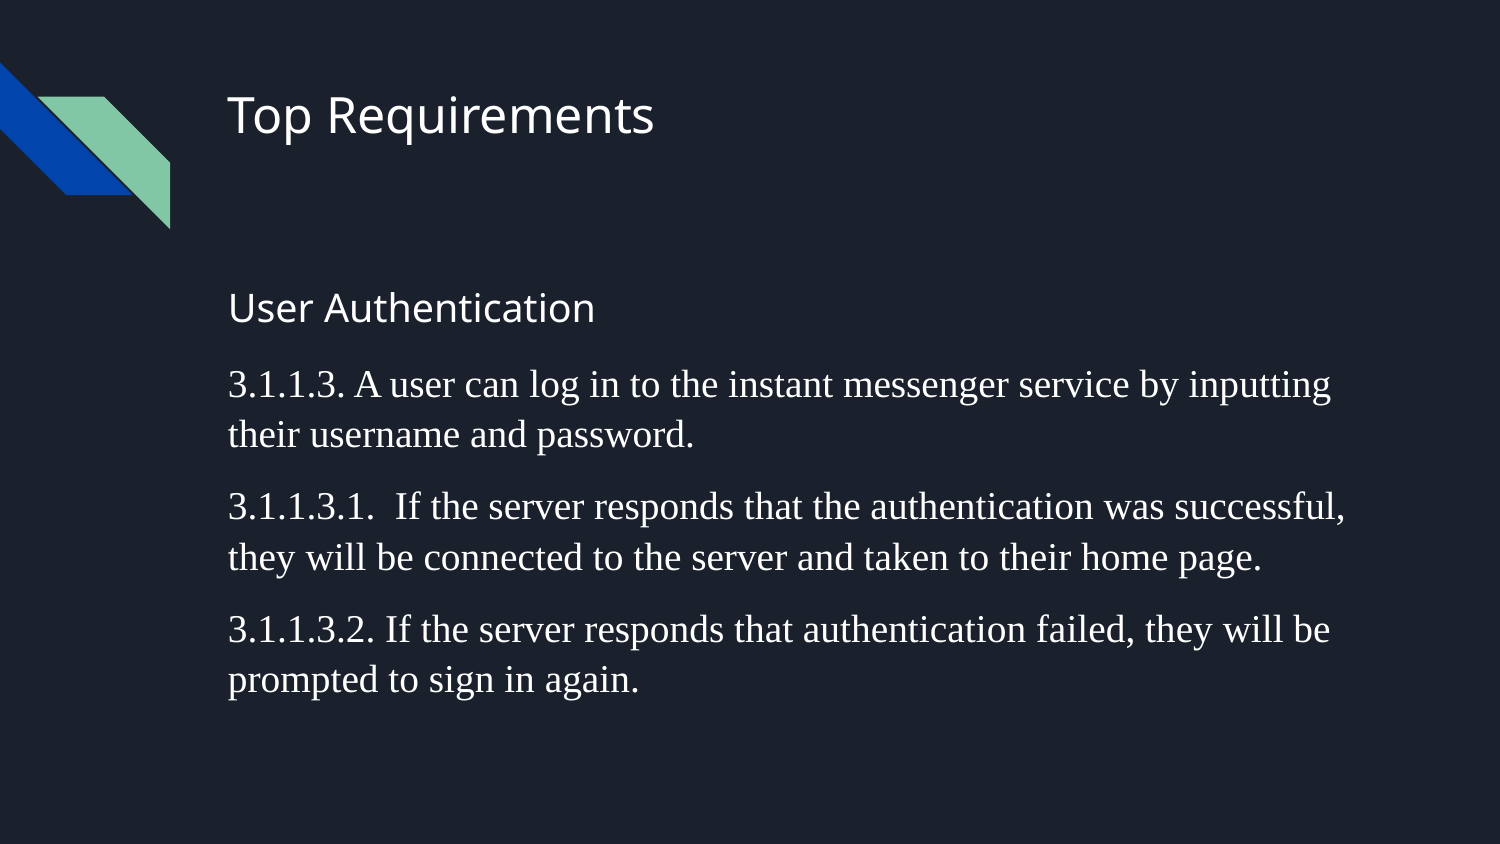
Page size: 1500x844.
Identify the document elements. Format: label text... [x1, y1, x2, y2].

list User Authentication 3.1.1.3. A user can log in to the instant messenger service by inputting their username and password. 3.1.1.3.1. If the server responds that the authentication was successful, they will be connected to the server and taken to their home page. 3.1.1.3.2. If the server responds that authentication failed, they will be prompted to sign in again. [212, 257, 1368, 735]
title Top Requirements [212, 64, 1368, 215]
